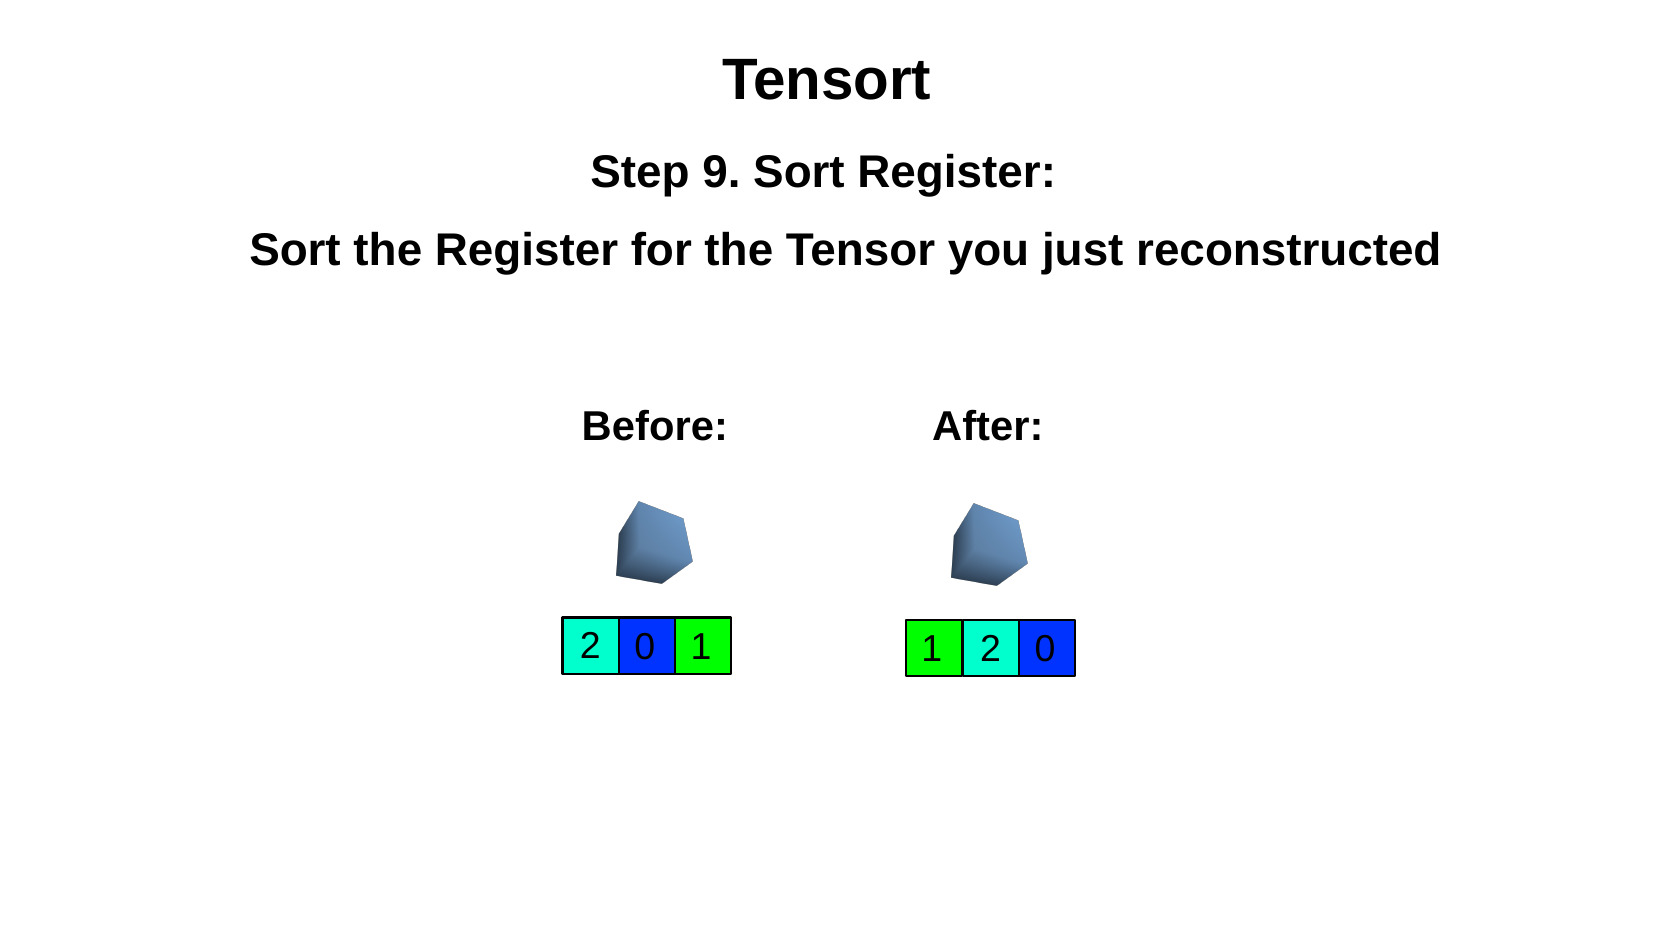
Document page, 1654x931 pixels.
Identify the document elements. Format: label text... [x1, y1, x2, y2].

text_box 2 [965, 619, 1022, 677]
text_box 1 [906, 620, 963, 678]
text_box Step 9. Sort Register: [575, 138, 1471, 216]
text_box [905, 619, 965, 676]
text_box 2 [565, 617, 622, 675]
text_box Sort the Register for the Tensor you just reconstructed [114, 216, 1578, 283]
text_box After: [843, 370, 1133, 483]
text_box 1 [676, 618, 733, 676]
subtitle Before: [510, 370, 799, 483]
title Tensort [82, 2, 1571, 158]
text_box 0 [1019, 620, 1077, 678]
text_box 0 [619, 618, 676, 676]
